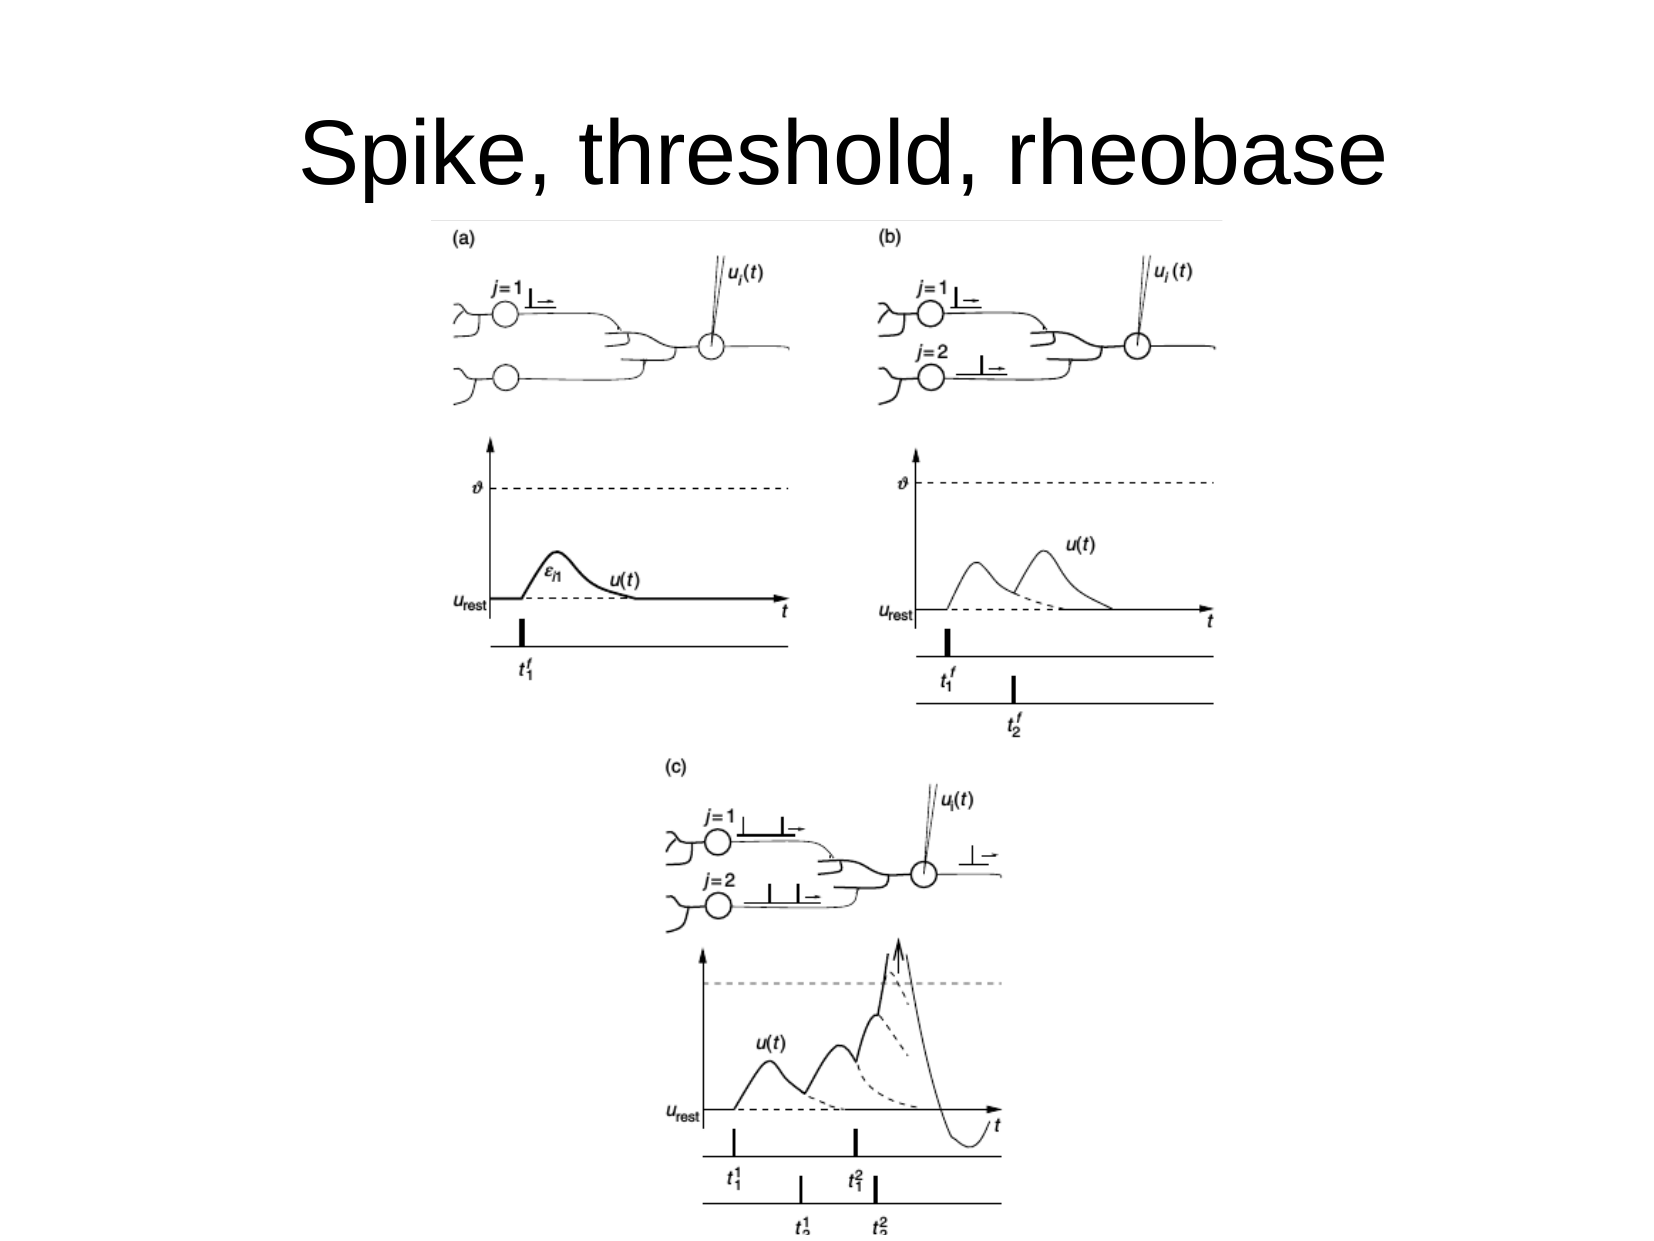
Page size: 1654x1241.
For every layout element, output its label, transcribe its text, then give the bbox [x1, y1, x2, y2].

picture [431, 220, 1223, 1235]
title Spike, threshold, rheobase [82, 49, 1571, 257]
